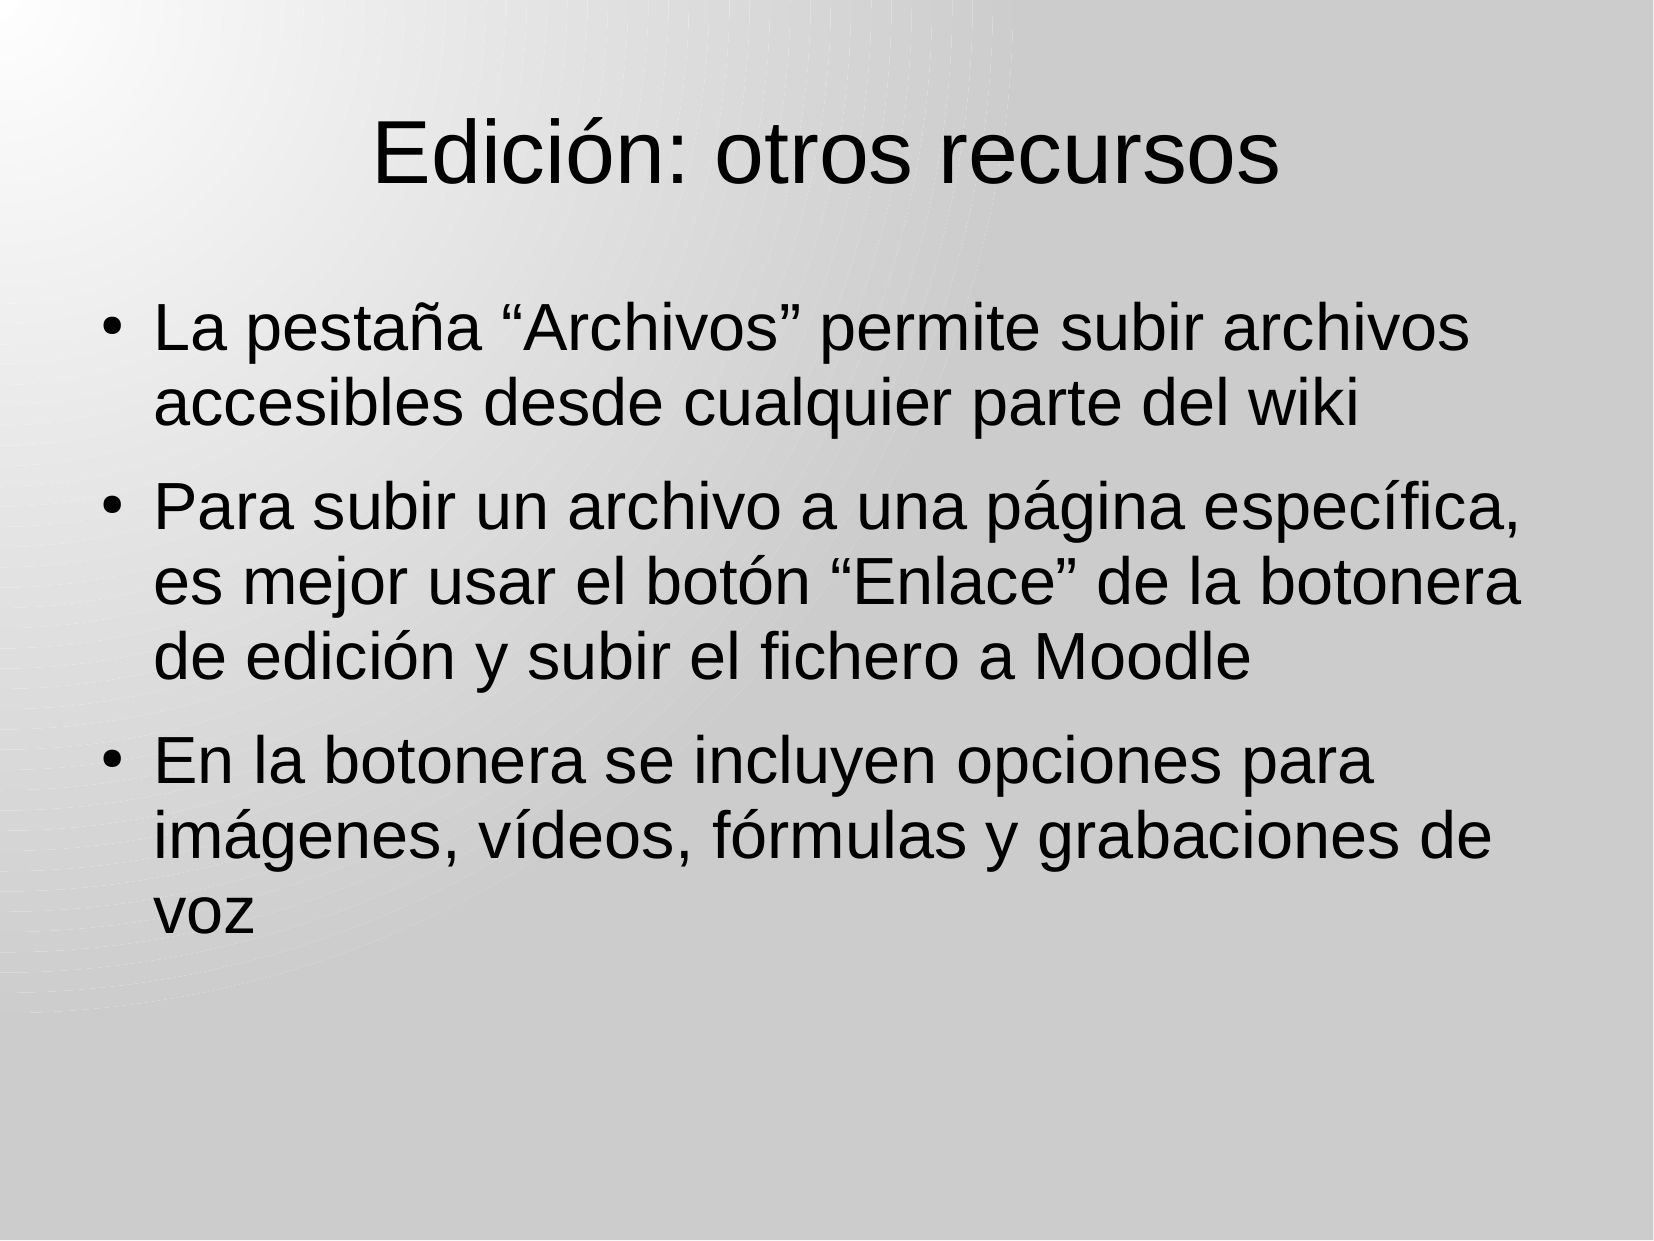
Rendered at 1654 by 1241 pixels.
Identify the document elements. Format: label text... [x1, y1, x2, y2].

list La pestaña “Archivos” permite subir archivos accesibles desde cualquier parte del wiki Para subir un archivo a una página específica, es mejor usar el botón “Enlace” de la botonera de edición y subir el fichero a Moodle En la botonera se incluyen opciones para imágenes, vídeos, fórmulas y grabaciones de voz [82, 290, 1538, 1109]
title Edición: otros recursos [82, 49, 1571, 257]
